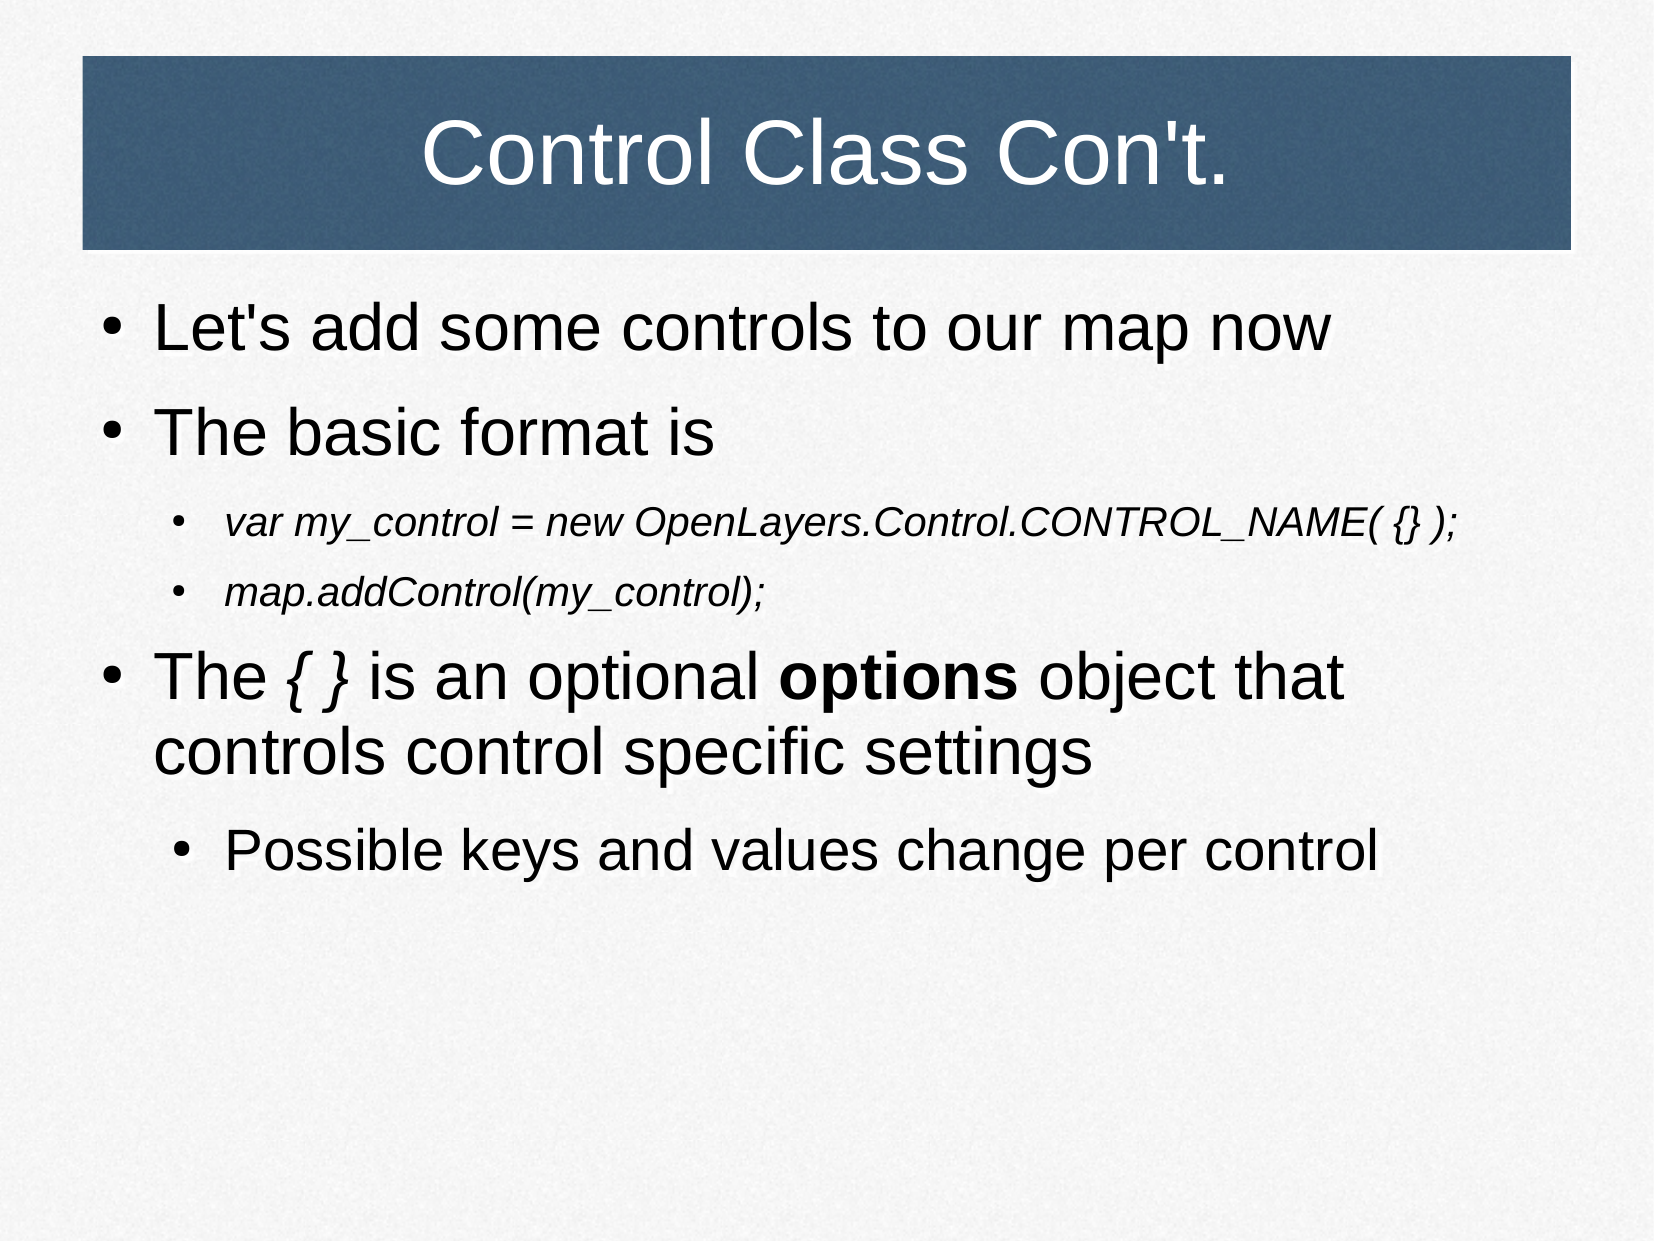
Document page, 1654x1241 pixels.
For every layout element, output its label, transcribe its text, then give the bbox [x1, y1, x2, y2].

title Control Class Con't. [82, 56, 1571, 250]
picture [0, 0, 1654, 1241]
list Let's add some controls to our map now The basic format is var my_control = new OpenLayers.Control.CONTROL_NAME( {} ); map.addControl(my_control); The { } is an optional options object that controls control specific settings Possible keys and values change per control [82, 290, 1571, 1109]
